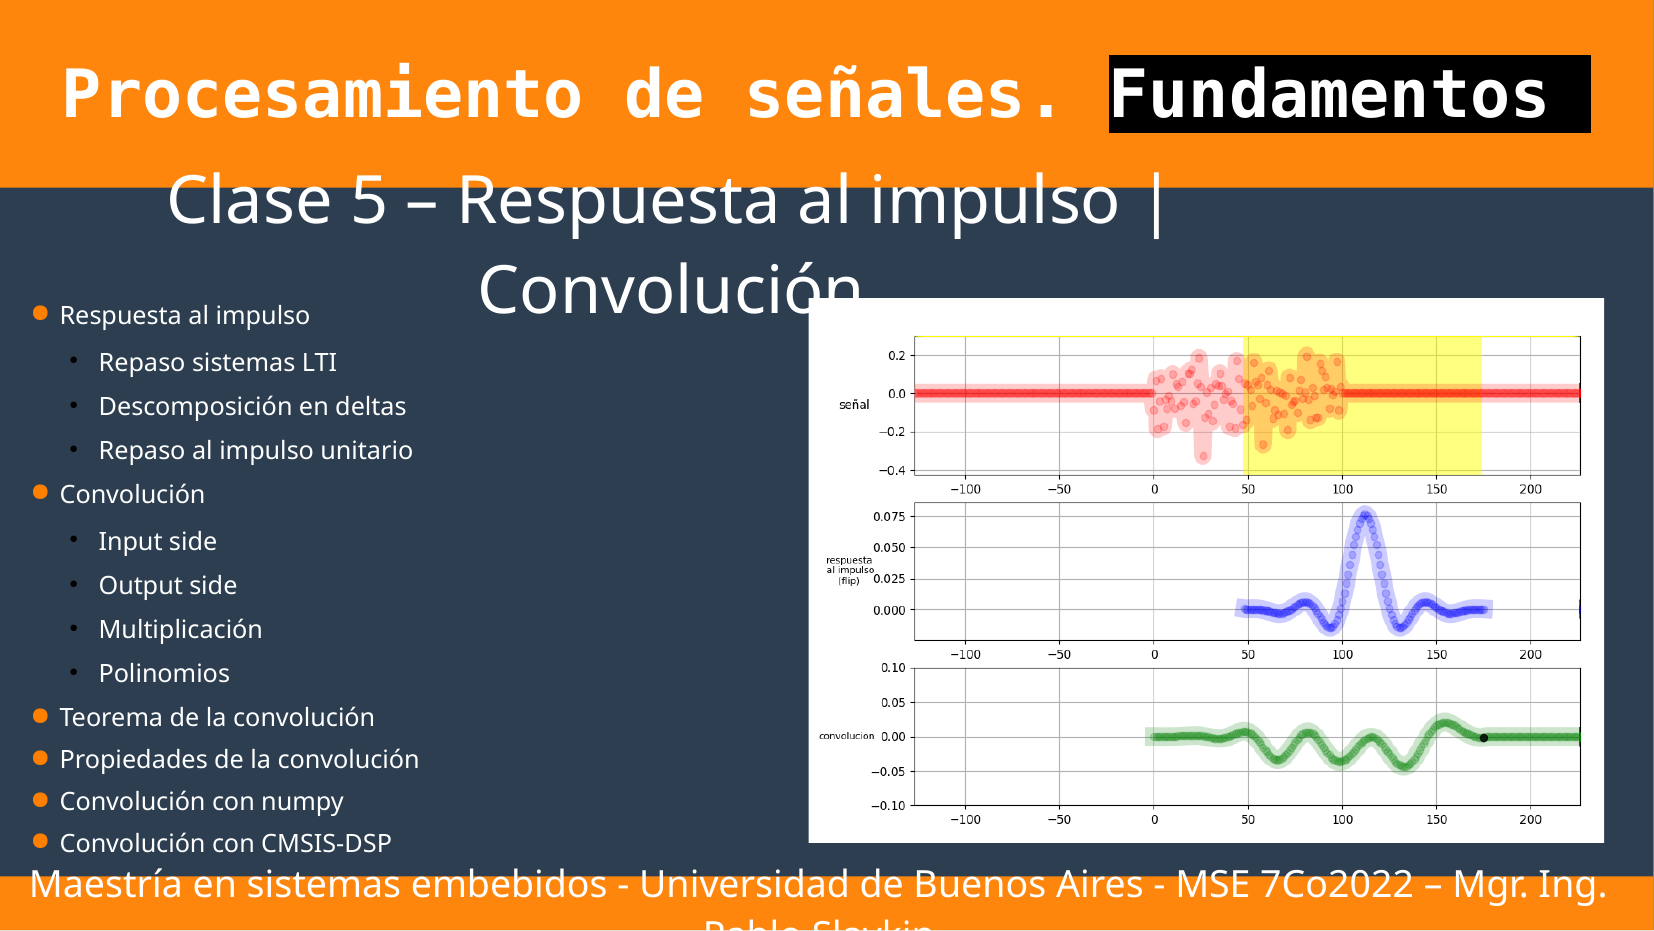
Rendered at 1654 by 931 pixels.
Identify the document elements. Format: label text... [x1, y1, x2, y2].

text_box Clase 5 – Respuesta al impulso | Convolución [26, 187, 1317, 298]
picture [808, 298, 1605, 843]
list Respuesta al impulso Repaso sistemas LTI Descomposición en deltas Repaso al impulso unitario Convolución Input side Output side Multiplicación Polinomios Teorema de la convolución Propiedades de la convolución Convolución con numpy Convolución con CMSIS-DSP [20, 297, 751, 863]
title Procesamiento de señales. Fundamentos [58, 16, 1595, 135]
